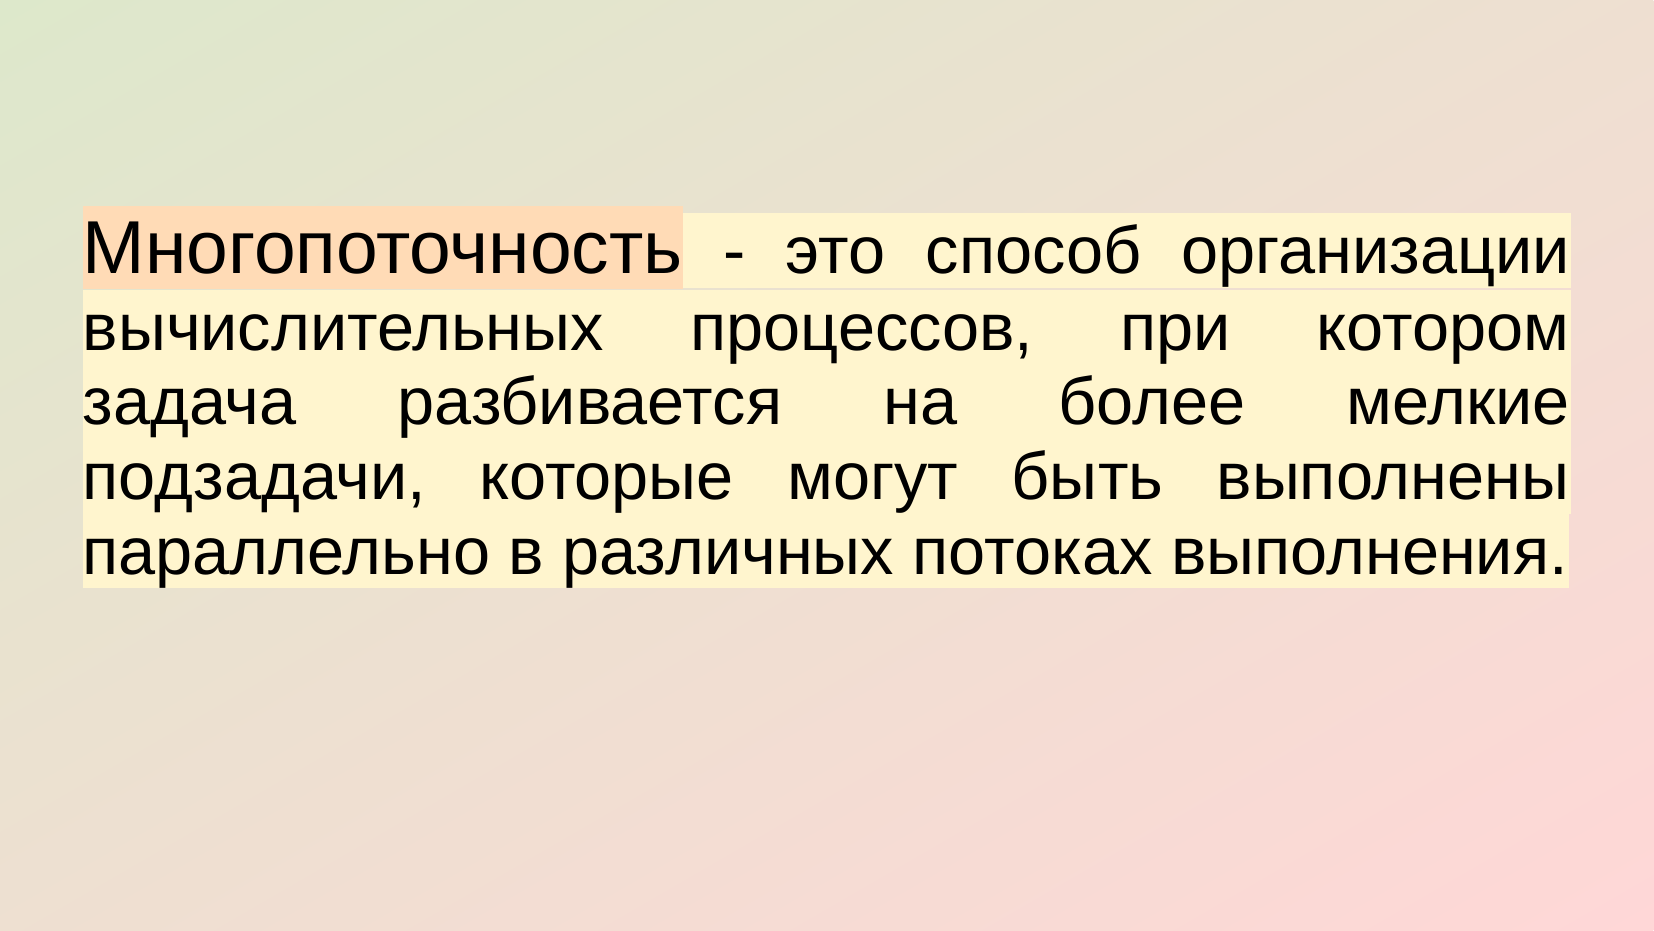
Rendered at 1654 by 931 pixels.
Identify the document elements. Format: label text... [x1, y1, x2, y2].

subtitle Многопоточность - это способ организации вычислительных процессов, при котором задача разбивается на более мелкие подзадачи, которые могут быть выполнены параллельно в различных потоках выполнения. [82, 37, 1571, 757]
